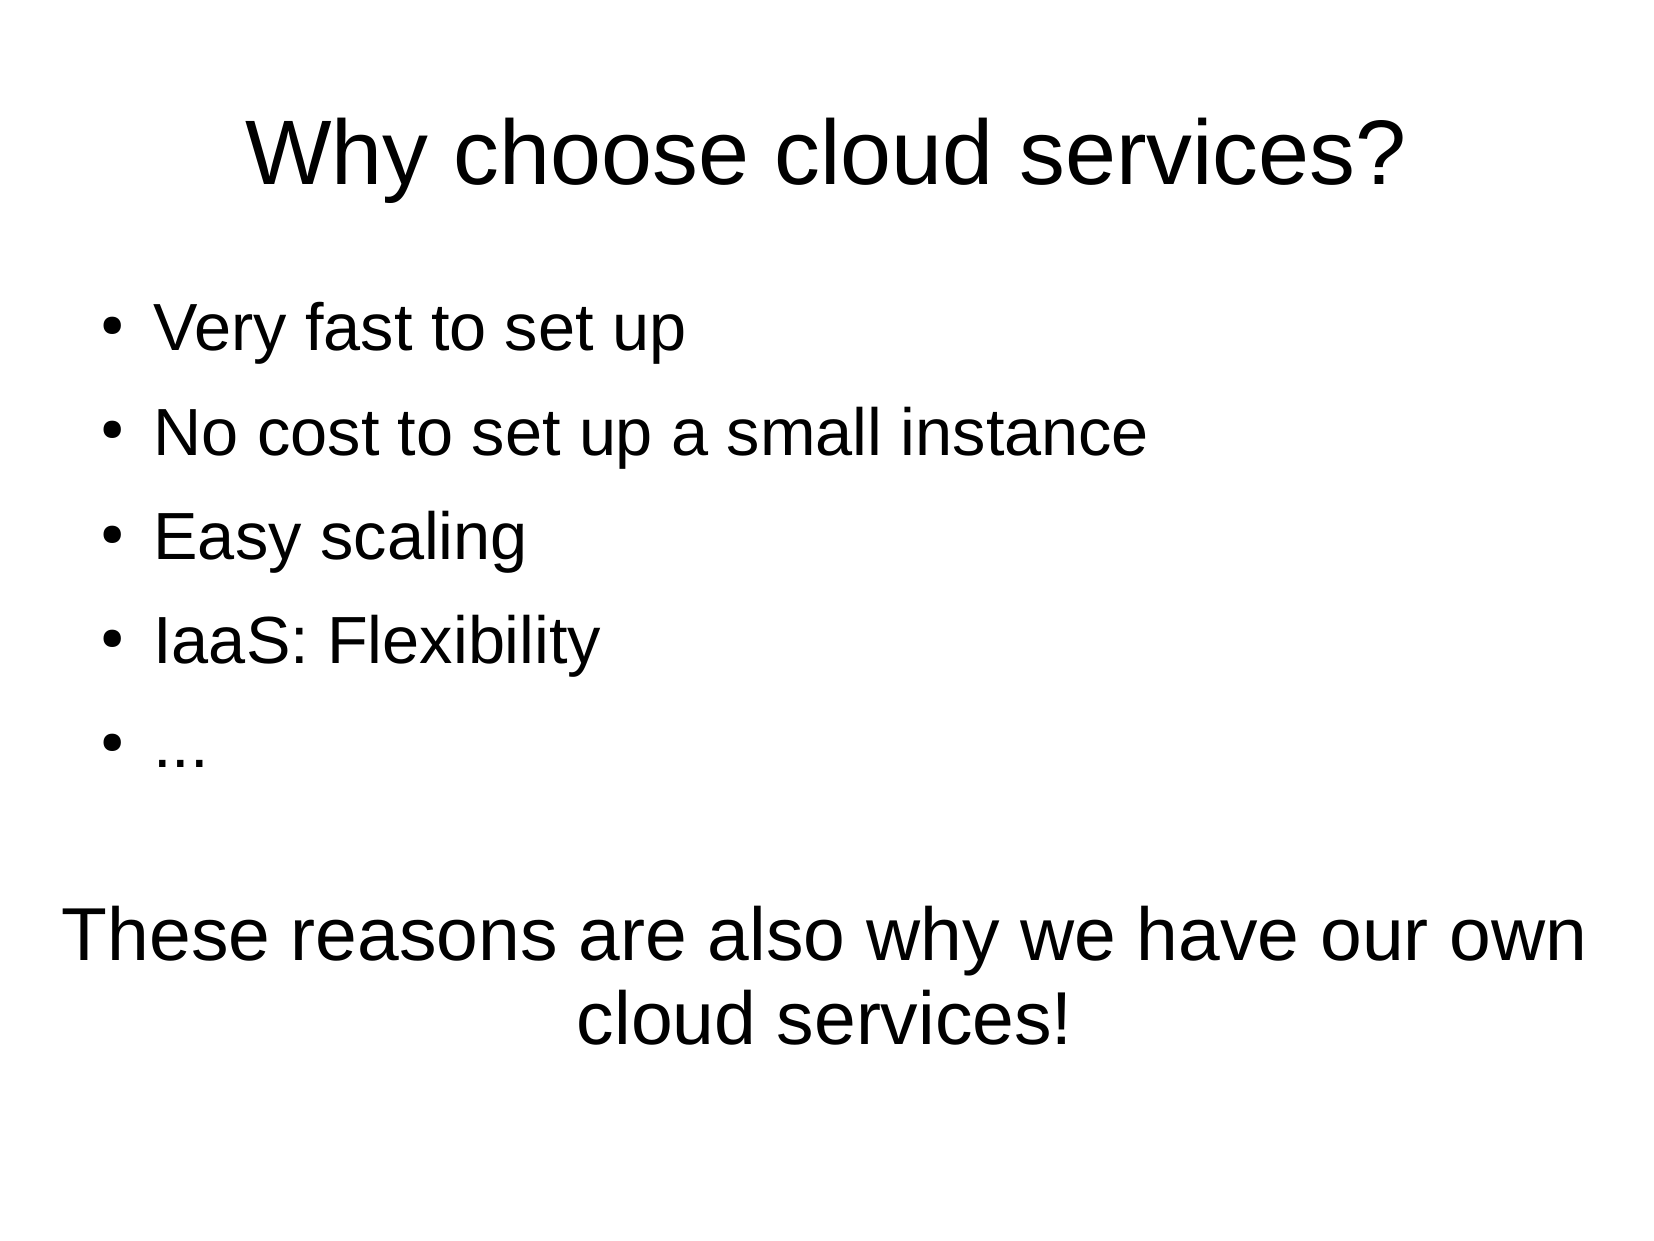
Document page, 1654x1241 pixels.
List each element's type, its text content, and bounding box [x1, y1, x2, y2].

title Why choose cloud services? [82, 49, 1571, 257]
text_box These reasons are also why we have our own cloud services! [15, 885, 1636, 1068]
list Very fast to set up No cost to set up a small instance Easy scaling IaaS: Flexibility ... [82, 290, 1571, 885]
